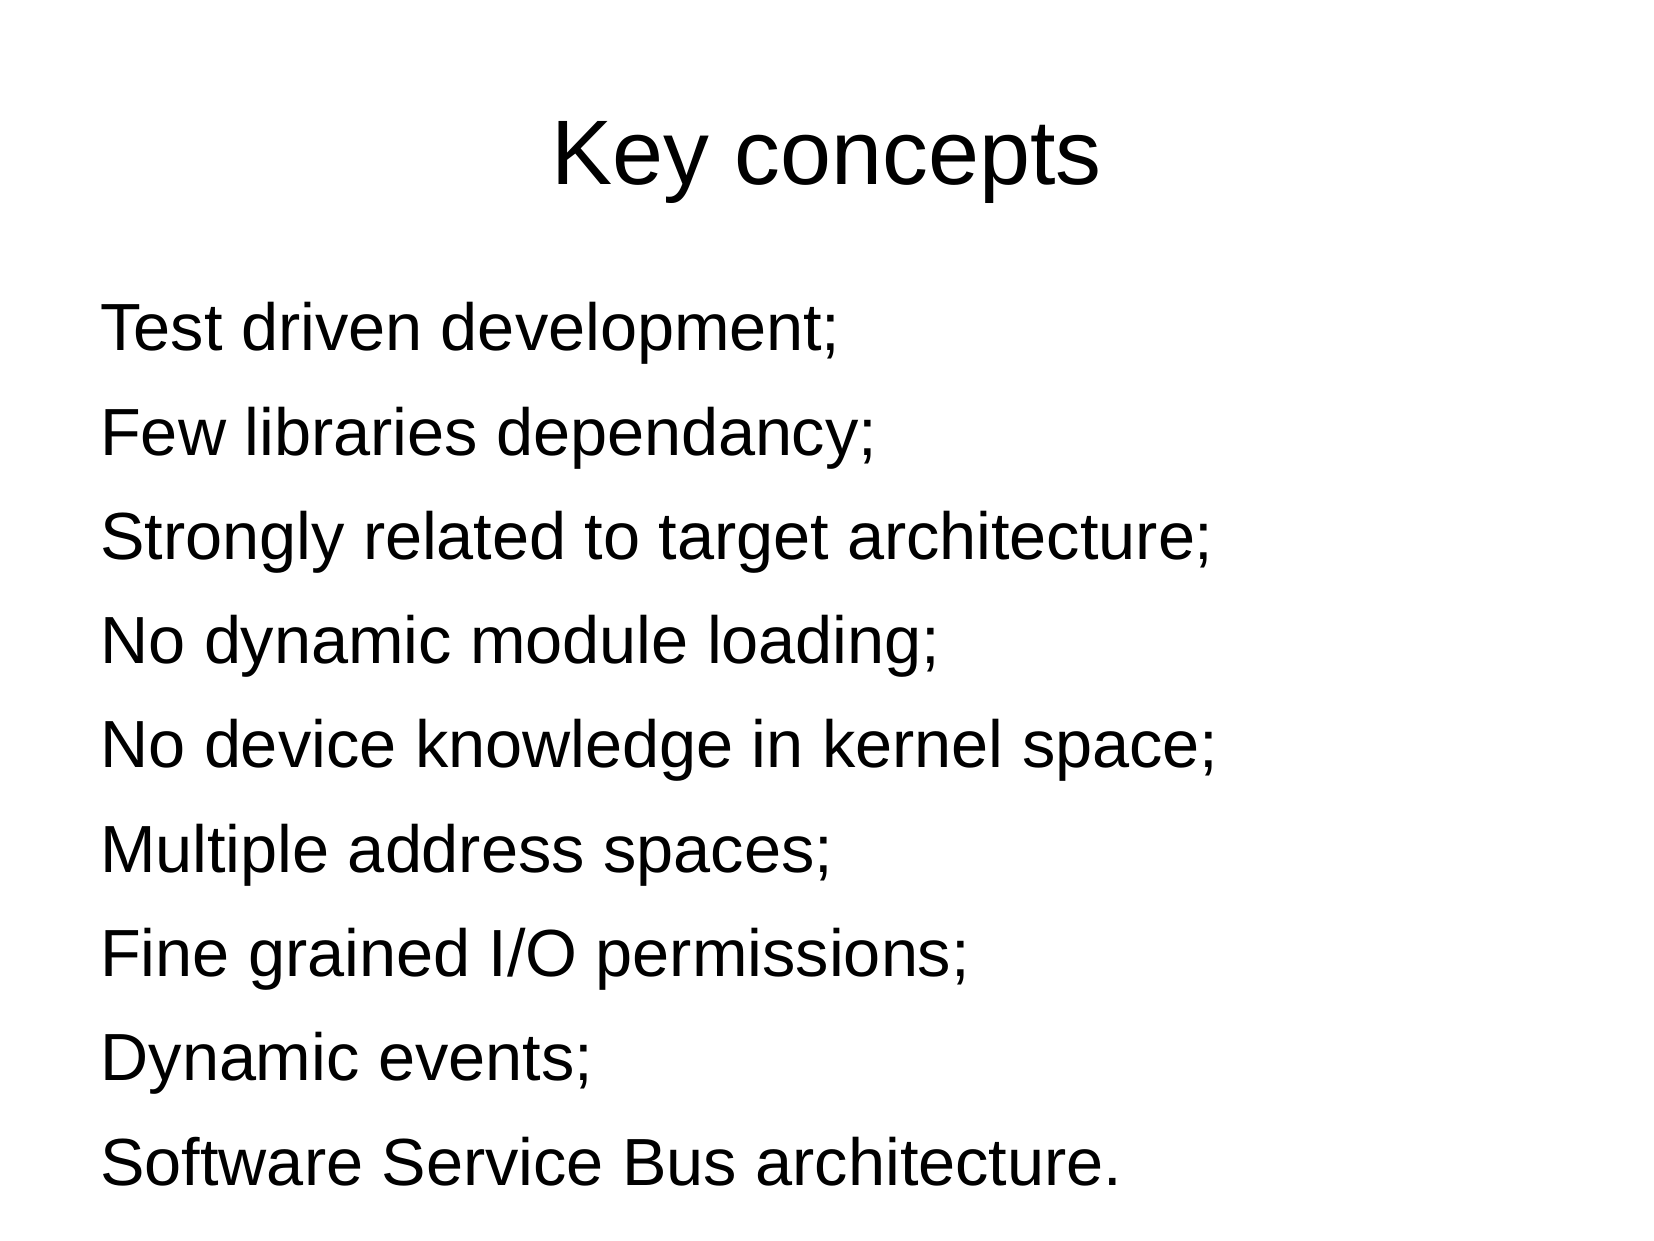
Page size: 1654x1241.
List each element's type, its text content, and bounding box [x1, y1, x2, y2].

list Test driven development; Few libraries dependancy; Strongly related to target architecture; No dynamic module loading; No device knowledge in kernel space; Multiple address spaces; Fine grained I/O permissions; Dynamic events; Software Service Bus architecture. [82, 290, 1571, 1195]
title Key concepts [82, 49, 1571, 257]
